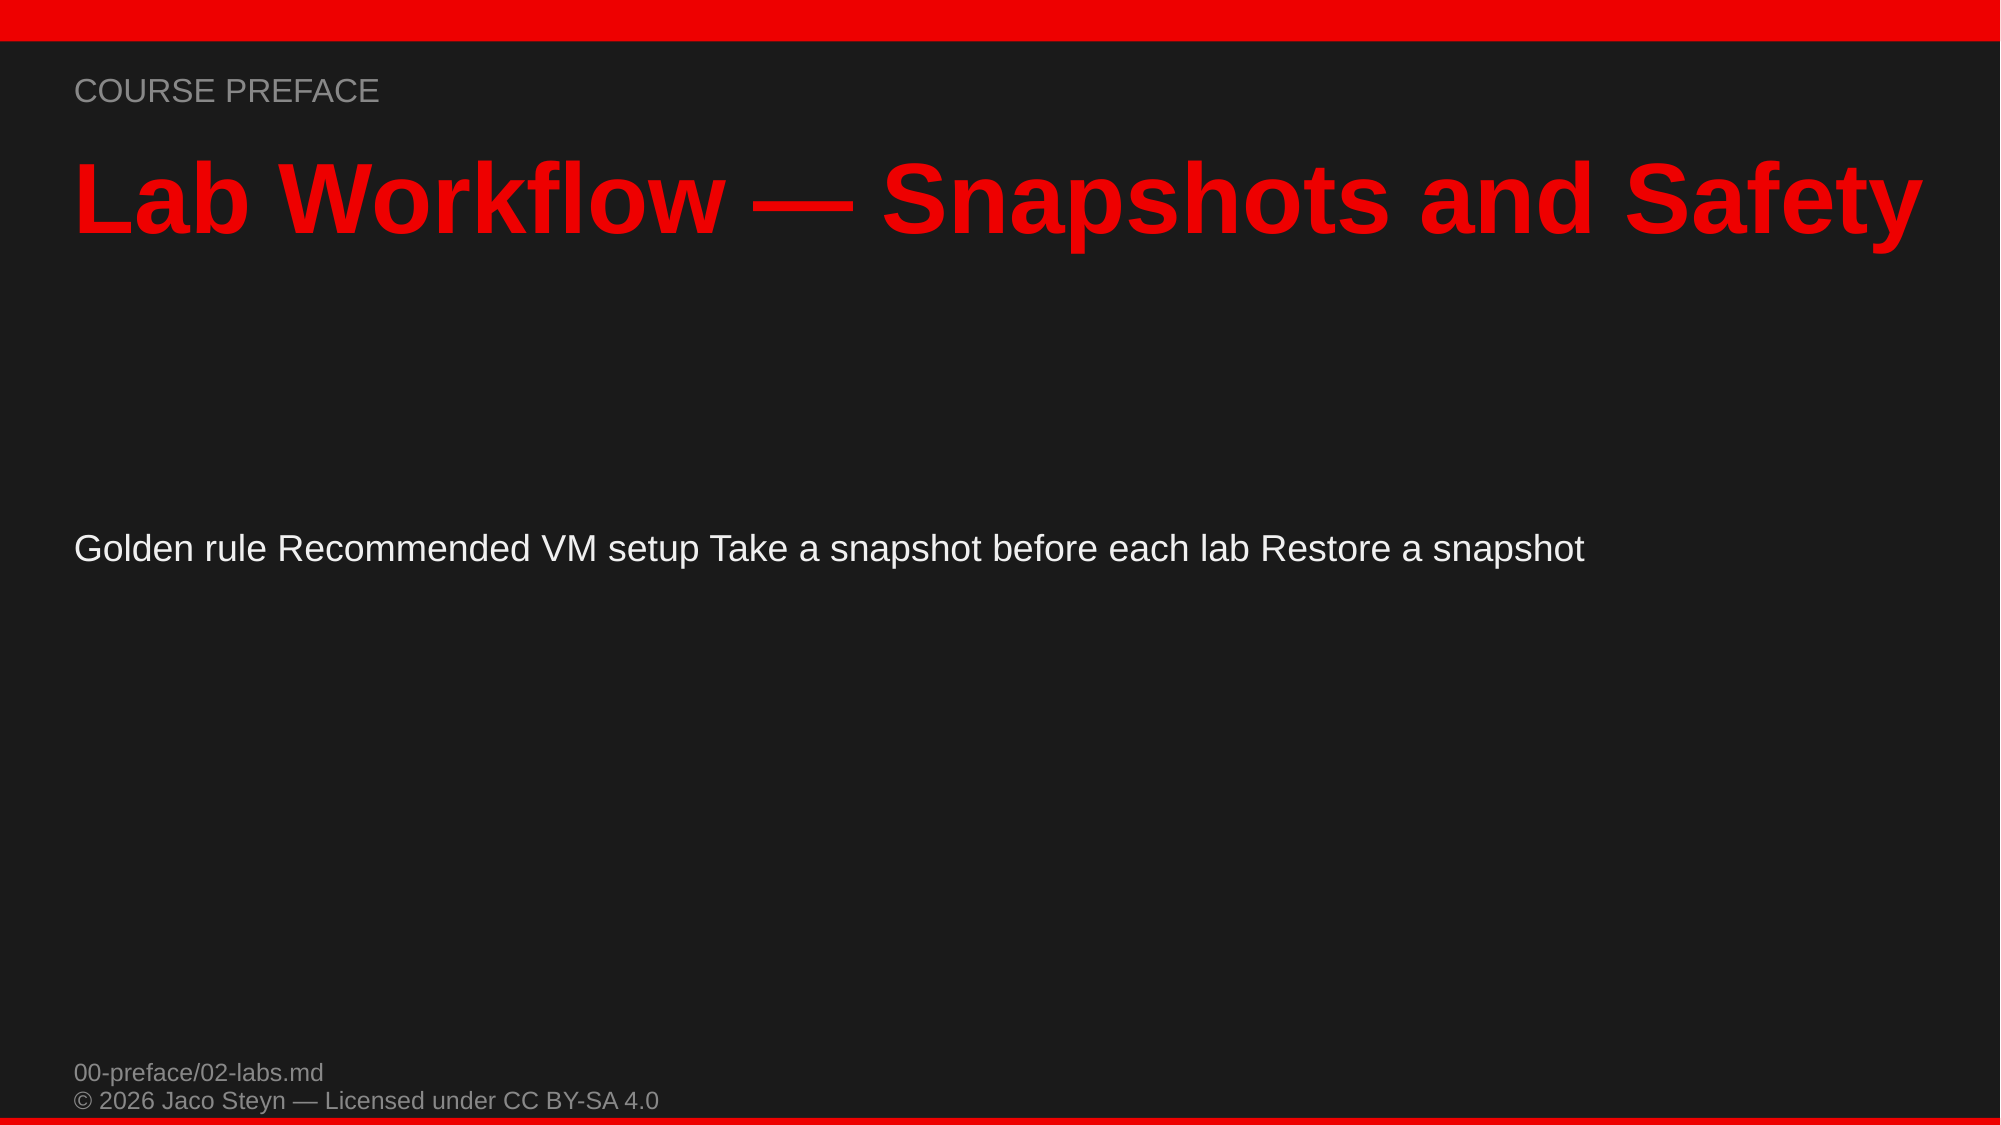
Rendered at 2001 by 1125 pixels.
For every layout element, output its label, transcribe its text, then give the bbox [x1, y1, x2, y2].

text_box Lab Workflow — Snapshots and Safety [59, 135, 1942, 461]
text_box [0, 1117, 2001, 1125]
text_box Golden rule Recommended VM setup Take a snapshot before each lab Restore a snapshot [59, 519, 1942, 727]
text_box [0, 0, 2001, 42]
text_box COURSE PREFACE [59, 64, 1942, 119]
text_box 00-preface/02-labs.md © 2026 Jaco Steyn — Licensed under CC BY-SA 4.0 [59, 1051, 1942, 1111]
